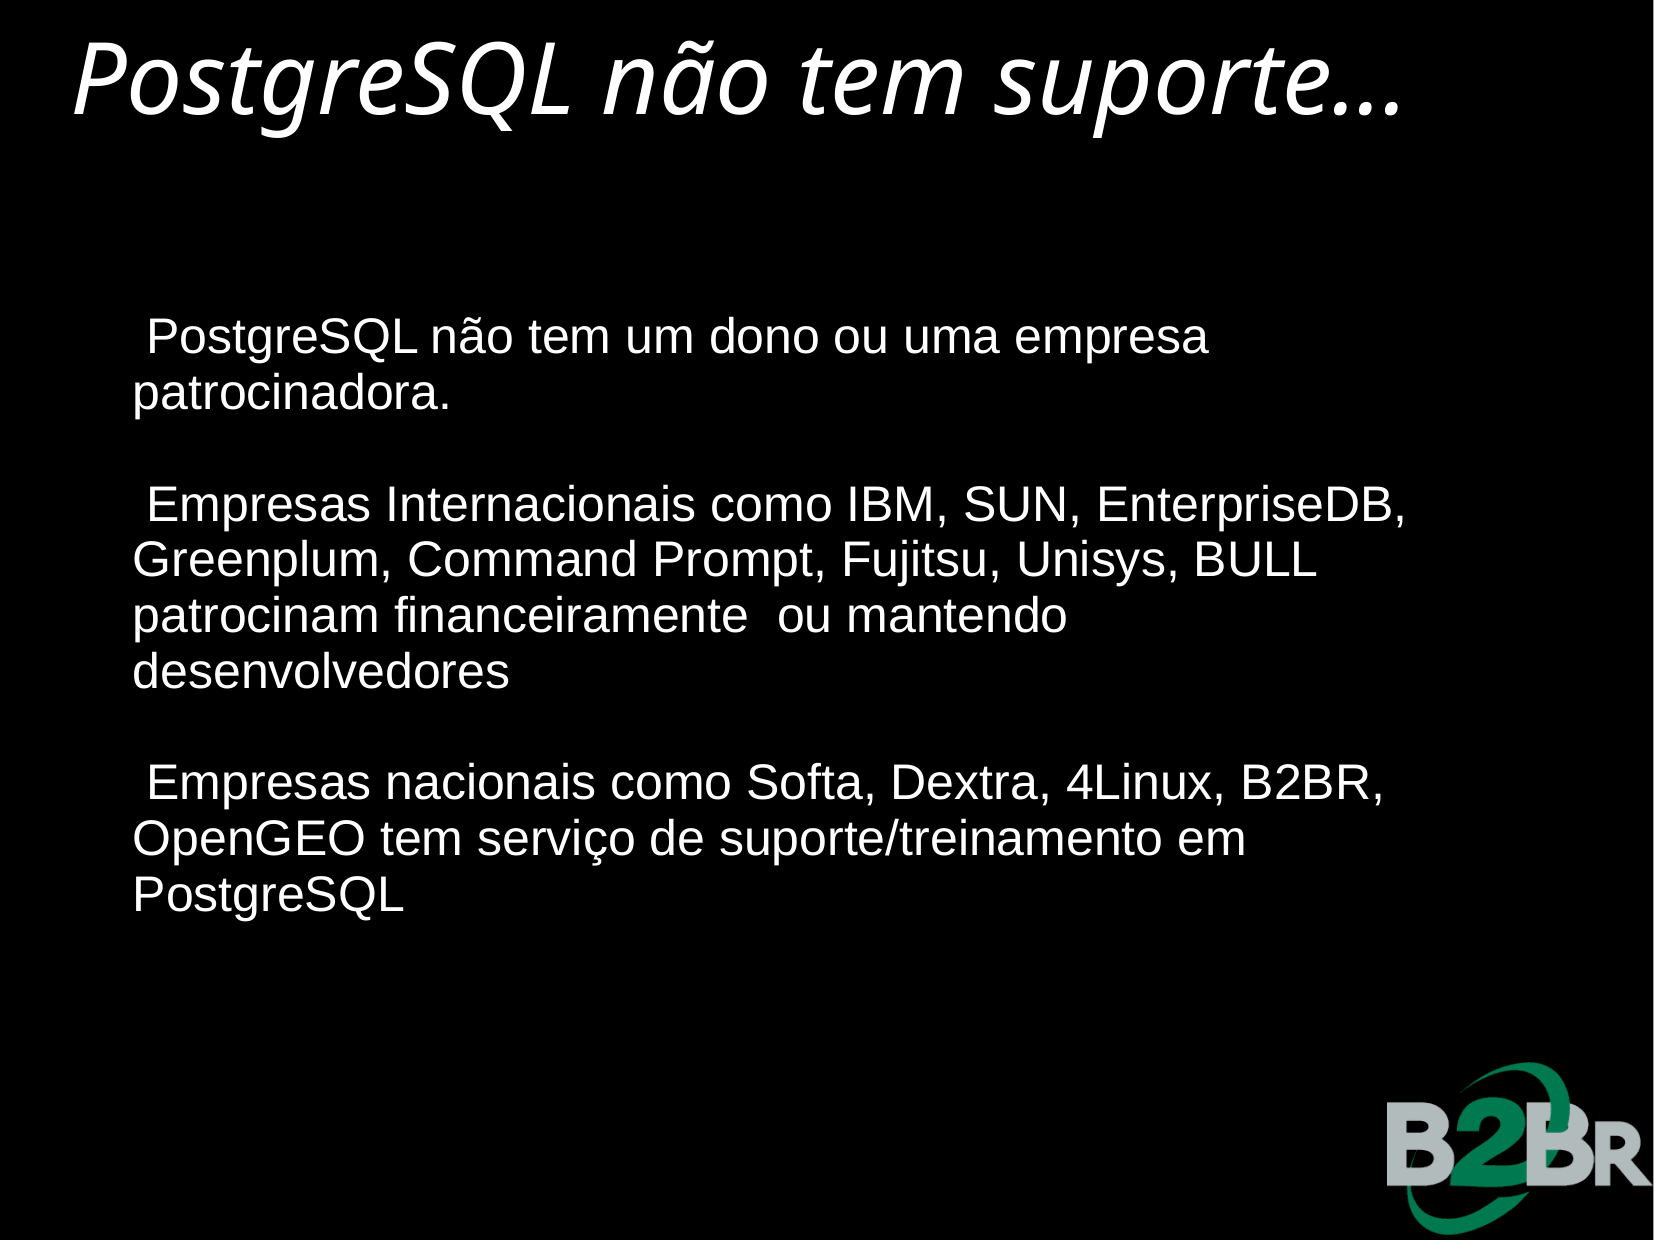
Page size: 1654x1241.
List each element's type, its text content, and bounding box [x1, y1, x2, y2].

picture [1387, 1062, 1654, 1235]
text_box PostgreSQL não tem suporte... [29, 0, 1654, 266]
text_box PostgreSQL não tem um dono ou uma empresa patrocinadora. Empresas Internacionais como IBM, SUN, EnterpriseDB, Greenplum, Command Prompt, Fujitsu, Unisys, BULL patrocinam financeiramente ou mantendo desenvolvedores Empresas nacionais como Softa, Dextra, 4Linux, B2BR, OpenGEO tem serviço de suporte/treinamento em PostgreSQL [118, 236, 1447, 986]
